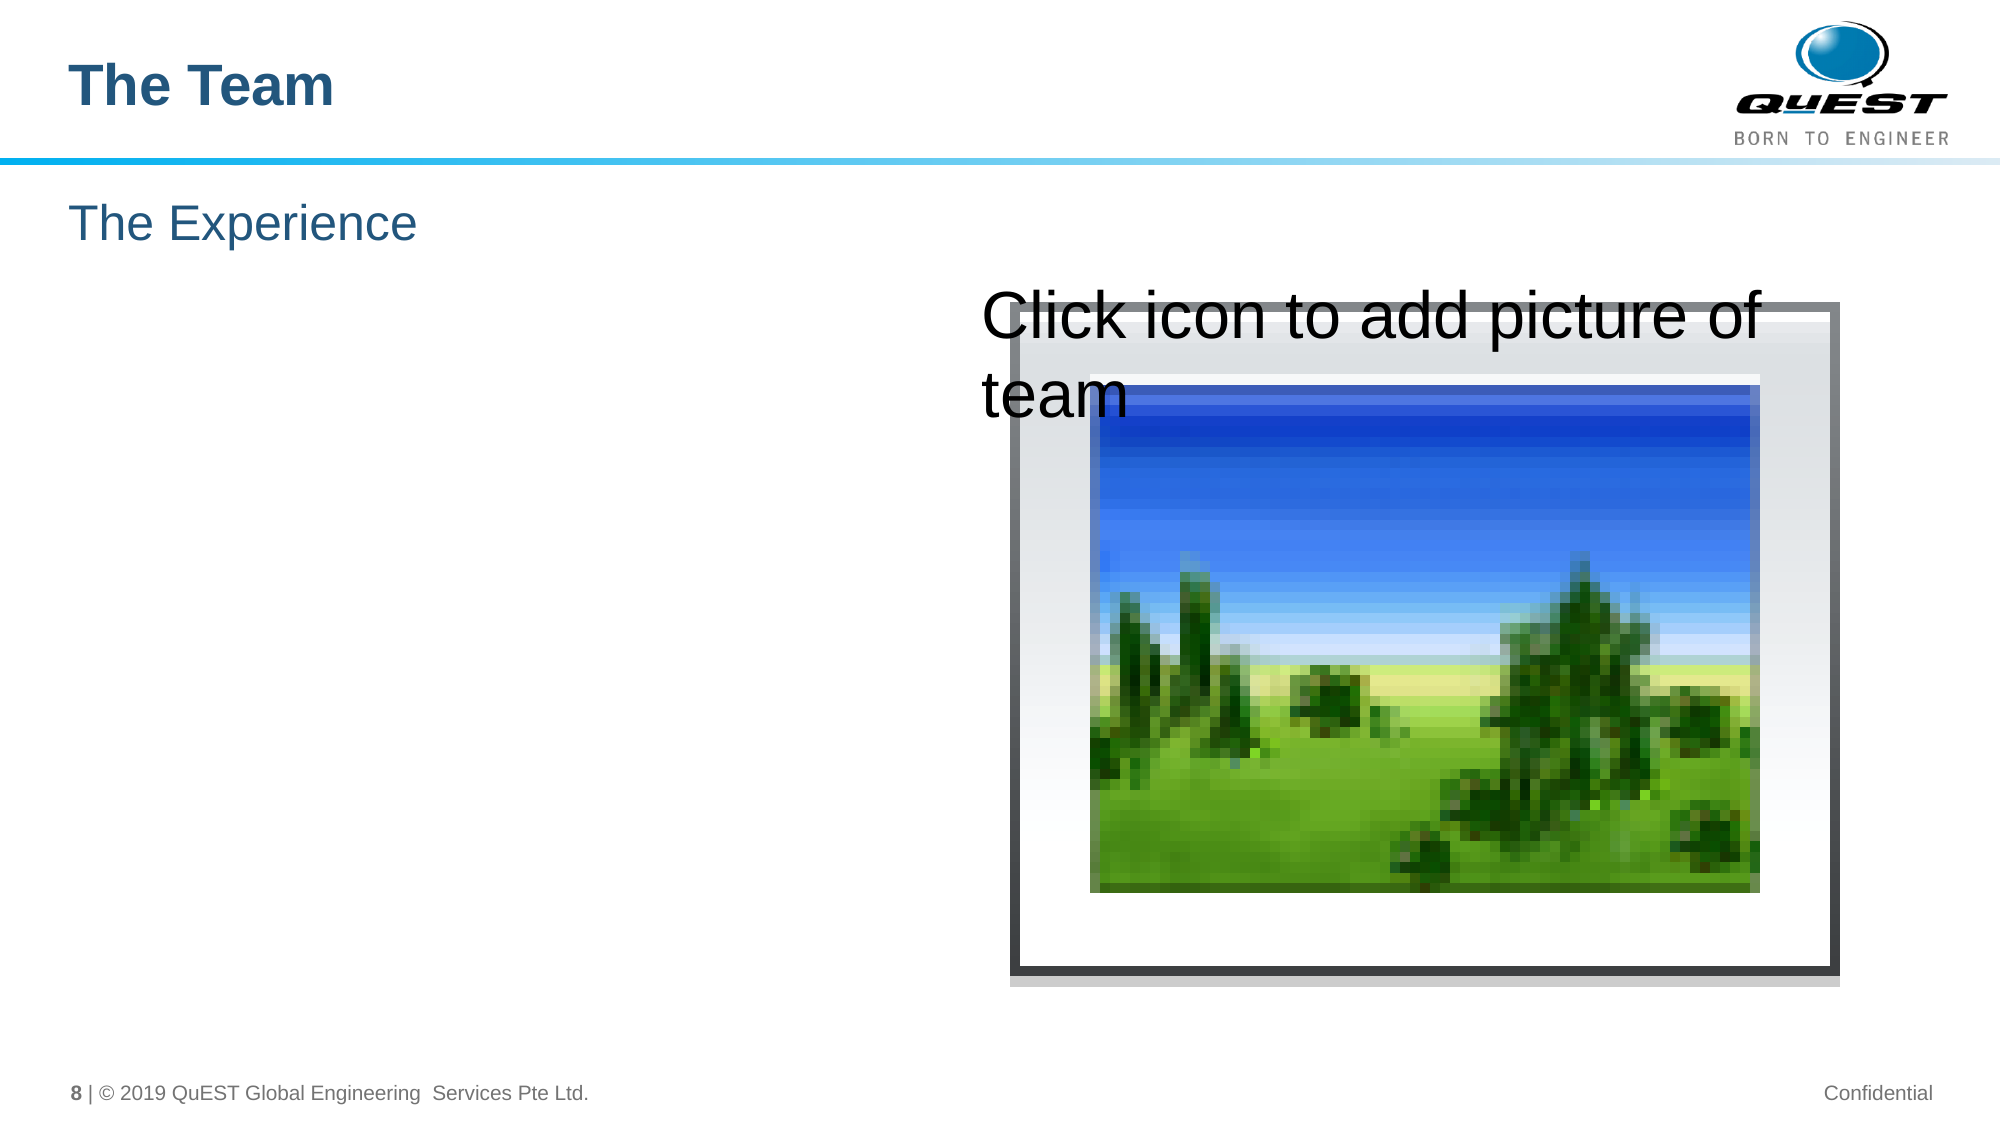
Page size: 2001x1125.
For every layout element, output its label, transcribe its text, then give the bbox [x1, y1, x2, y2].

list The Team [53, 28, 1695, 137]
picture [1735, 21, 1948, 145]
title The Experience [53, 152, 714, 258]
picture [981, 271, 1870, 1008]
